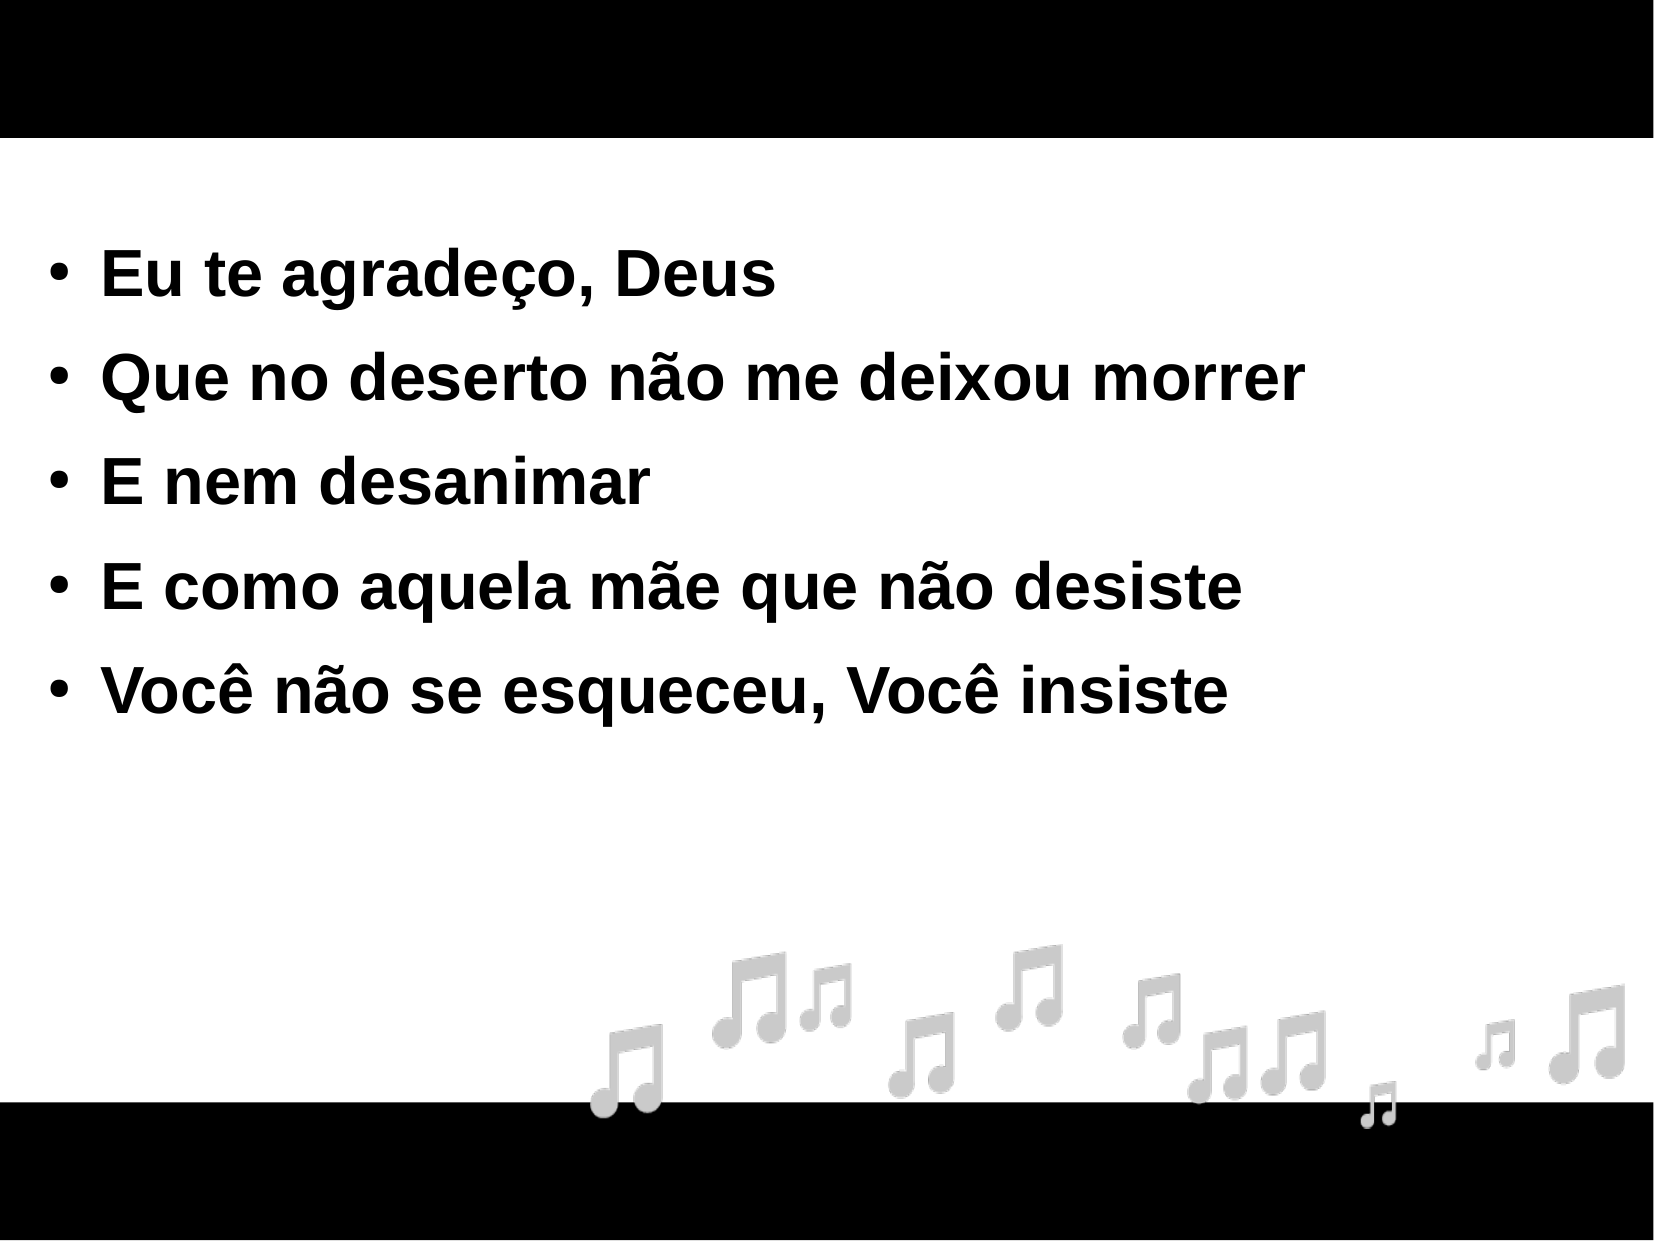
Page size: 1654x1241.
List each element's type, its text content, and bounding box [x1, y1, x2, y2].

list Eu te agradeço, Deus Que no deserto não me deixou morrer E nem desanimar E como aquela mãe que não desiste Você não se esqueceu, Você insiste [29, 236, 1565, 1024]
